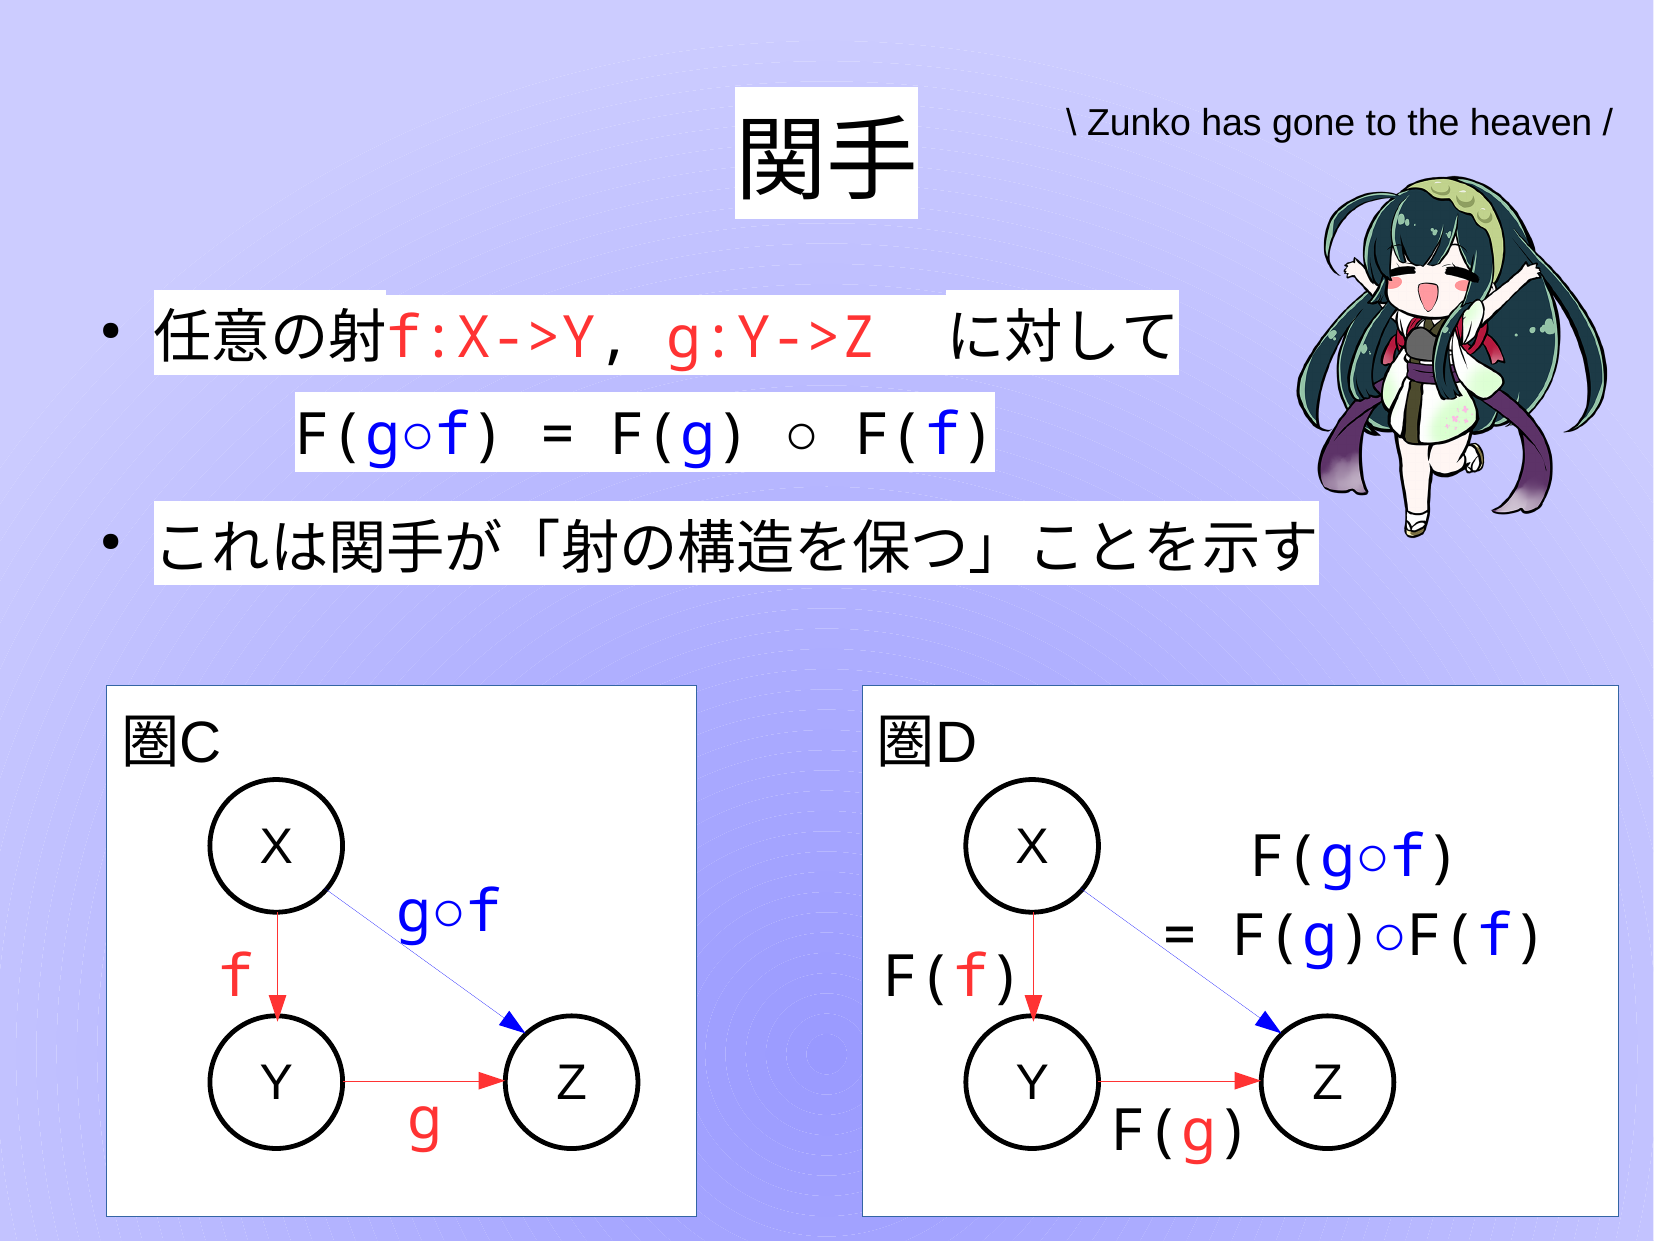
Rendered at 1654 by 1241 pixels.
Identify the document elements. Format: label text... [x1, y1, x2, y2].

text_box X [965, 779, 1099, 913]
text_box Y [209, 1015, 343, 1149]
text_box [1034, 891, 1280, 1081]
text_box Z [505, 1015, 638, 1149]
text_box g○f [354, 862, 544, 945]
list 任意の射f:X->Y, g:Y->Z に対して F(g○f) = F(g) ○ F(f) これは関手が「射の構造を保つ」ことを示す [82, 290, 1571, 1010]
text_box [106, 685, 697, 1217]
text_box F(g○f) = F(g)○F(f) [1116, 806, 1595, 957]
text_box g [354, 1069, 497, 1152]
text_box 圏C [106, 687, 272, 768]
text_box [862, 685, 1619, 1217]
text_box f [165, 927, 308, 1010]
text_box Z [1261, 1015, 1394, 1149]
text_box Y [965, 1016, 1099, 1149]
text_box \ Zunko has gone to the heaven / [1051, 94, 1654, 194]
picture [1252, 194, 1630, 544]
text_box X [209, 779, 343, 913]
text_box 圏D [862, 687, 1028, 768]
title 関手 [82, 49, 1571, 257]
text_box F(f) [844, 927, 1063, 1016]
text_box F(g) [1086, 1081, 1276, 1182]
